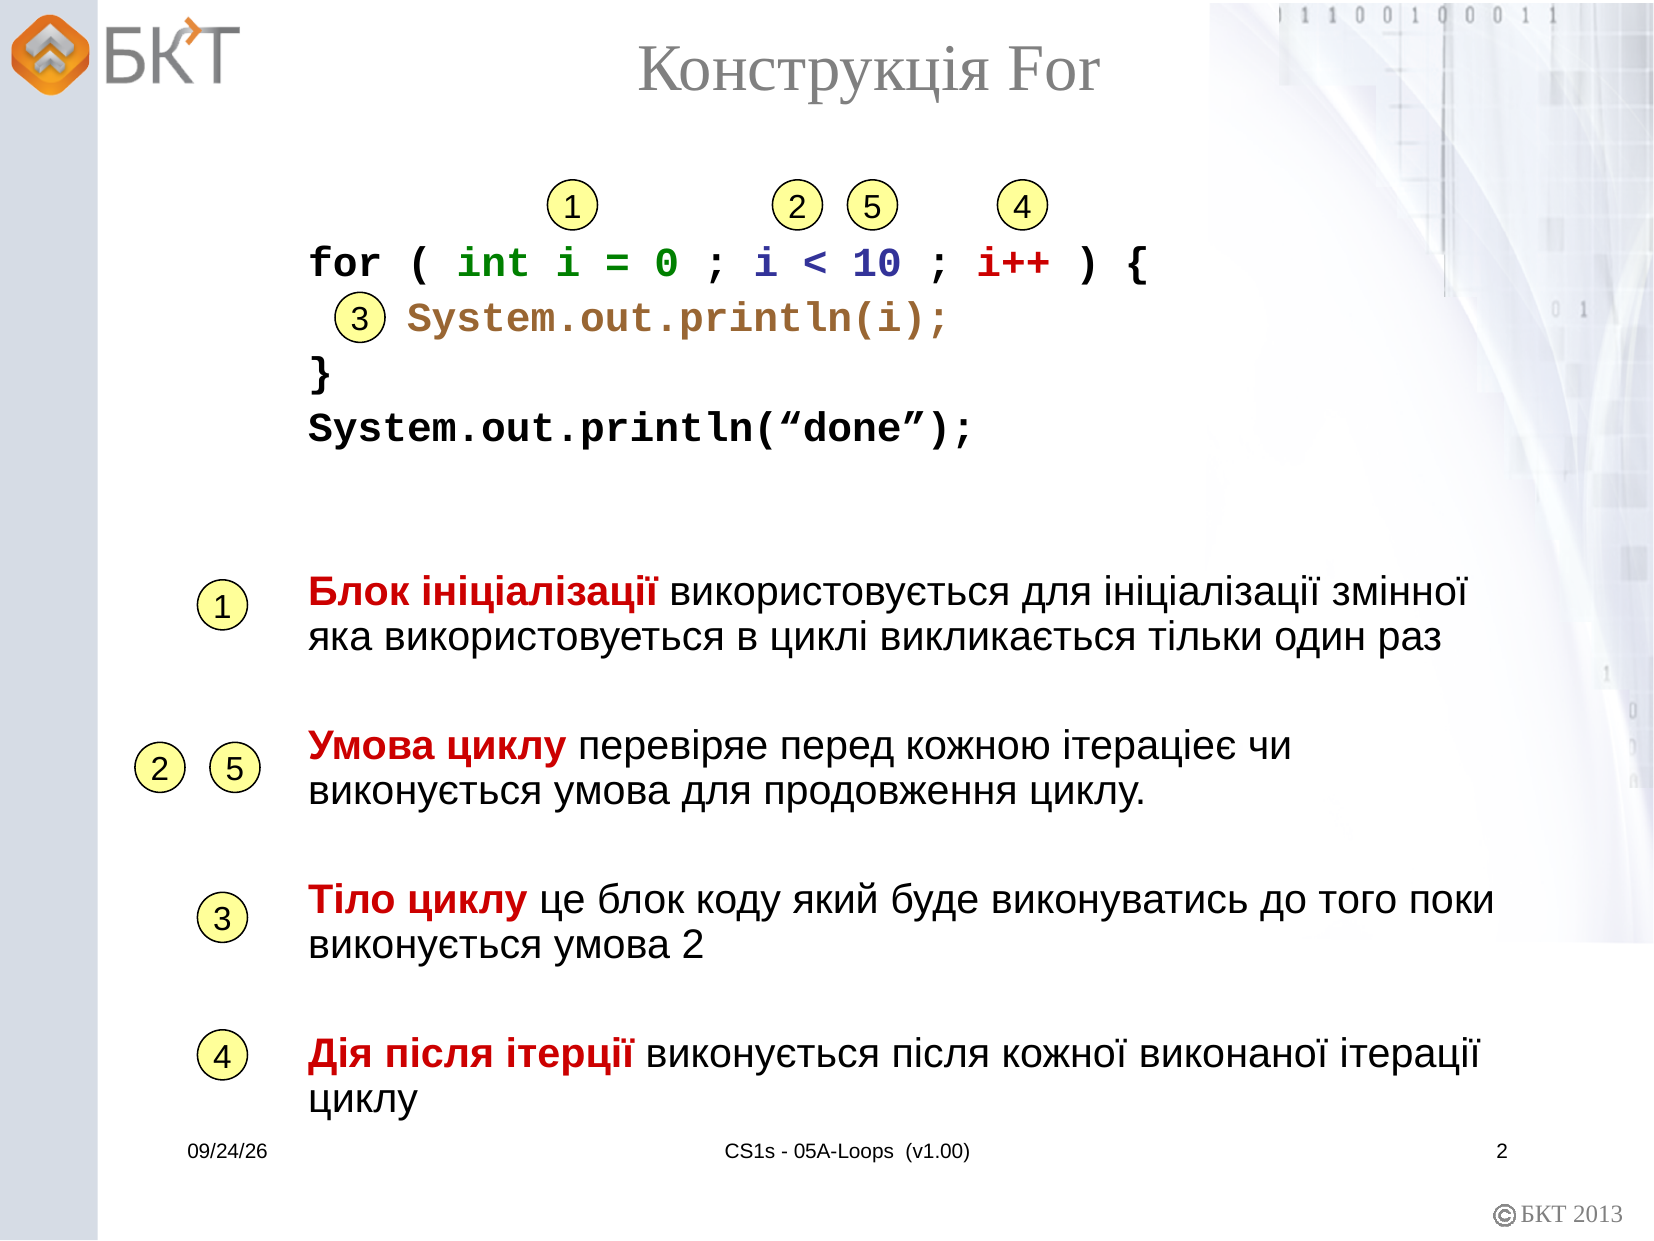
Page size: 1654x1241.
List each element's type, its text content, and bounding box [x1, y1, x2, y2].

text_box 4 [197, 1029, 248, 1080]
text_box 3 [197, 892, 248, 943]
list for ( int i = 0 ; i < 10 ; i++ ) { System.out.println(i); } System.out.println(“done”); Блок ініціалізації використовується для ініціалізації змінної яка використовуеться в циклі викликається тільки один раз Умова циклу перевіряе перед кожною ітераціеє чи виконується умова для продовження циклу. Тіло циклу це блок коду який буде виконуватись до того поки виконується умова 2 Дія після ітерції виконується після кожної виконаної ітерації циклу [172, 167, 1523, 1131]
text_box 1 [197, 579, 248, 630]
text_box БКТ 2013 [1500, 1195, 1651, 1241]
text_box 2 [772, 179, 823, 230]
text_box Конструкція For [270, 30, 1486, 119]
text_box 5 [209, 742, 261, 793]
text_box 4 [997, 179, 1048, 230]
text_box 1 [547, 179, 598, 230]
text_box 2 [134, 742, 186, 793]
picture [1095, 3, 1654, 1129]
text_box [0, 0, 98, 1241]
picture [4, 9, 250, 97]
text_box 03/06/13 [172, 1131, 523, 1170]
text_box <number> [1172, 1131, 1523, 1170]
text_box CS1s - 05A-Loops (v1.00) [534, 1131, 1161, 1170]
picture [1493, 1199, 1500, 1231]
text_box 3 [335, 292, 386, 343]
text_box 5 [847, 179, 898, 230]
